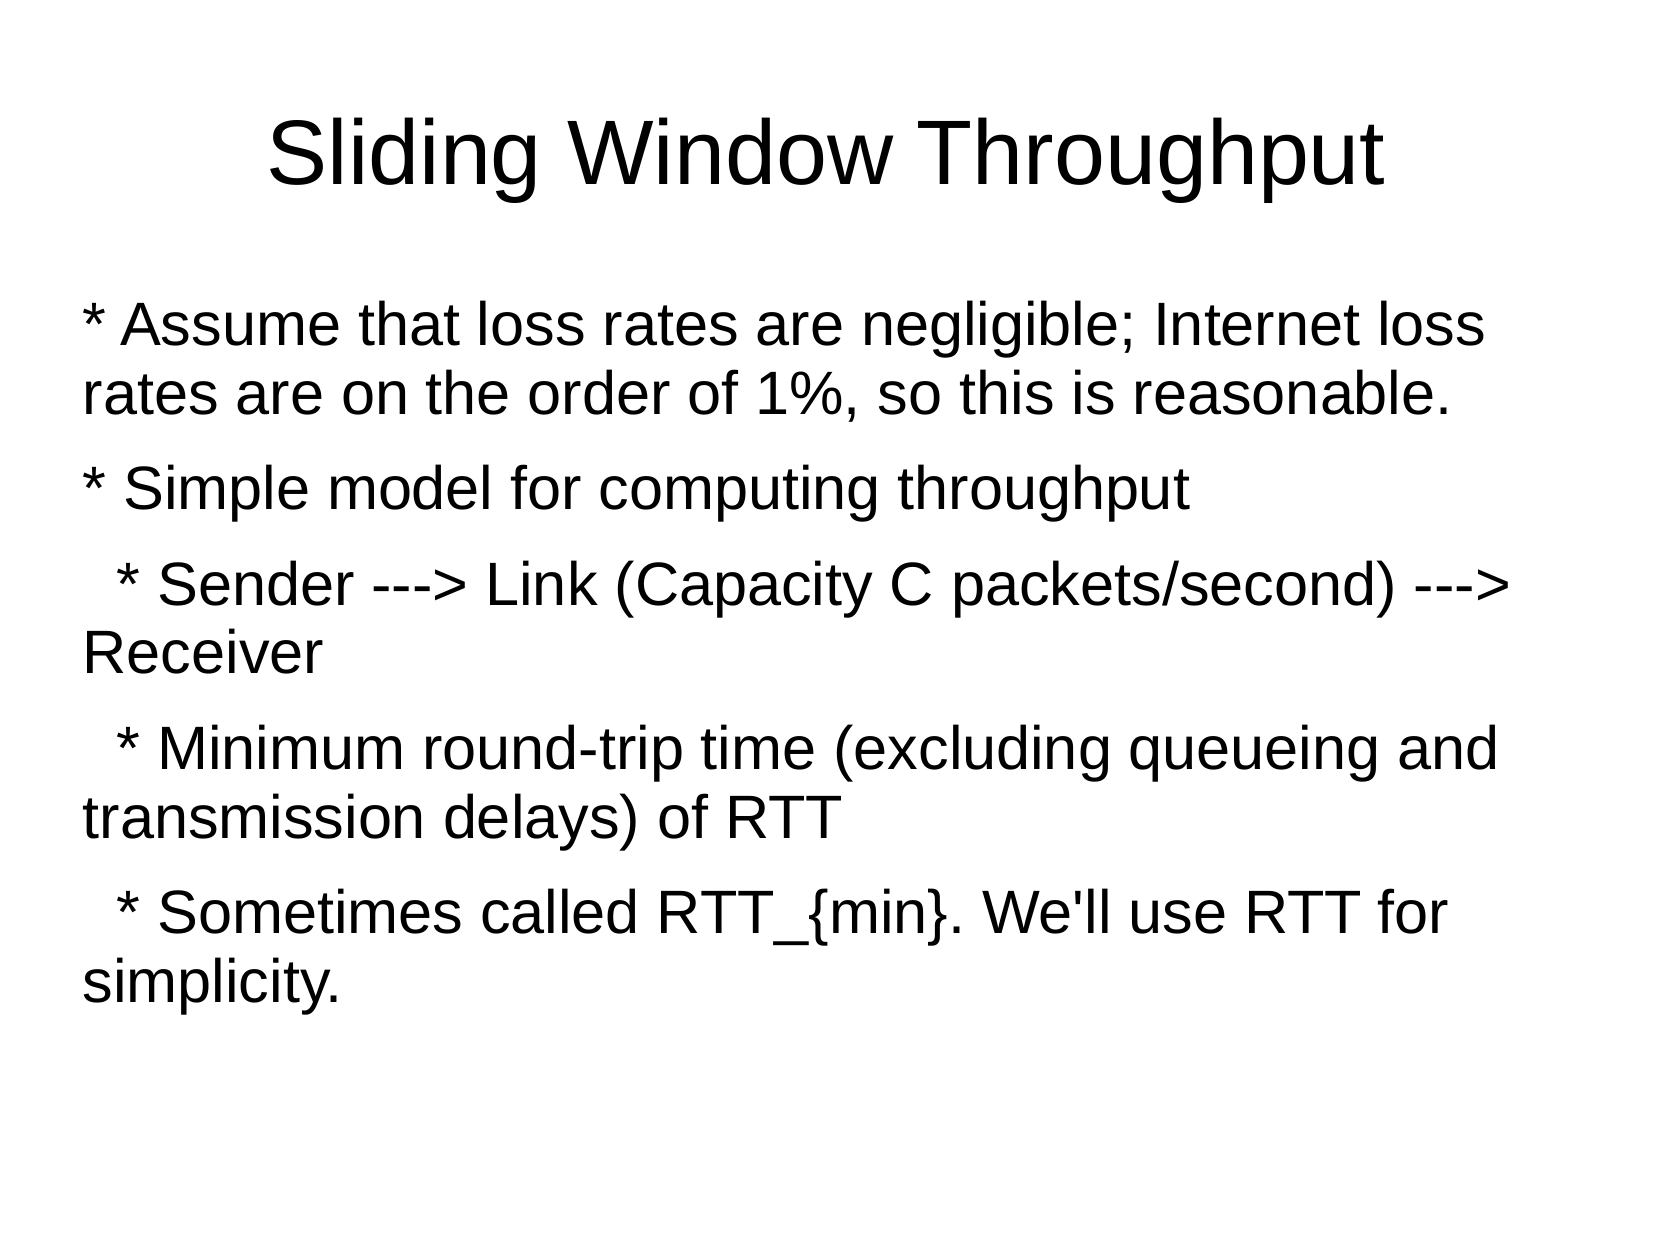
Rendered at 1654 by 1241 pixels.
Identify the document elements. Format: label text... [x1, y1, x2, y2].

list * Assume that loss rates are negligible; Internet loss rates are on the order of 1%, so this is reasonable. * Simple model for computing throughput * Sender ---> Link (Capacity C packets/second) ---> Receiver * Minimum round-trip time (excluding queueing and transmission delays) of RTT * Sometimes called RTT_{min}. We'll use RTT for simplicity. [82, 290, 1571, 1124]
title Sliding Window Throughput [82, 49, 1571, 257]
